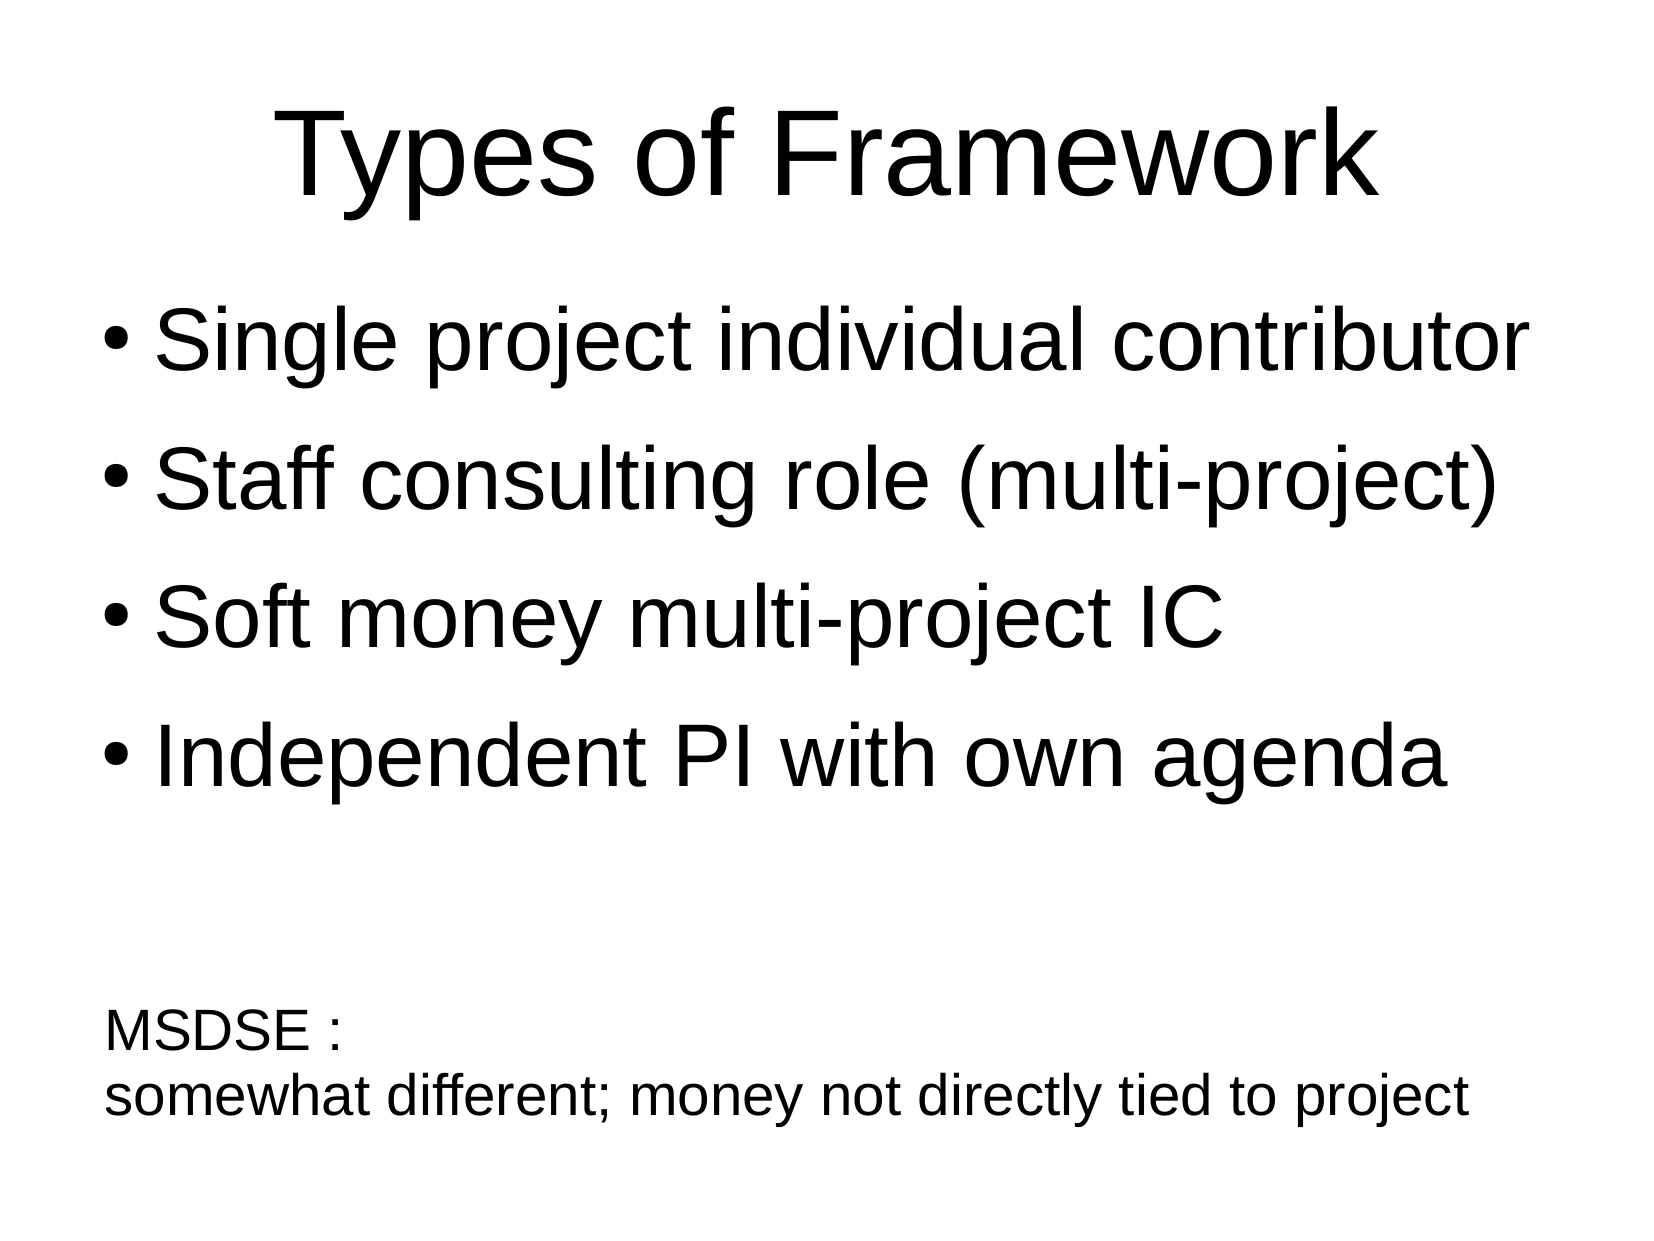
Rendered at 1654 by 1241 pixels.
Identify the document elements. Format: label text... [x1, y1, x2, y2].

title Types of Framework [82, 49, 1571, 257]
text_box MSDSE : somewhat different; money not directly tied to project [90, 990, 1553, 1135]
list Single project individual contributor Staff consulting role (multi-project) Soft money multi-project IC Independent PI with own agenda [82, 290, 1571, 1010]
